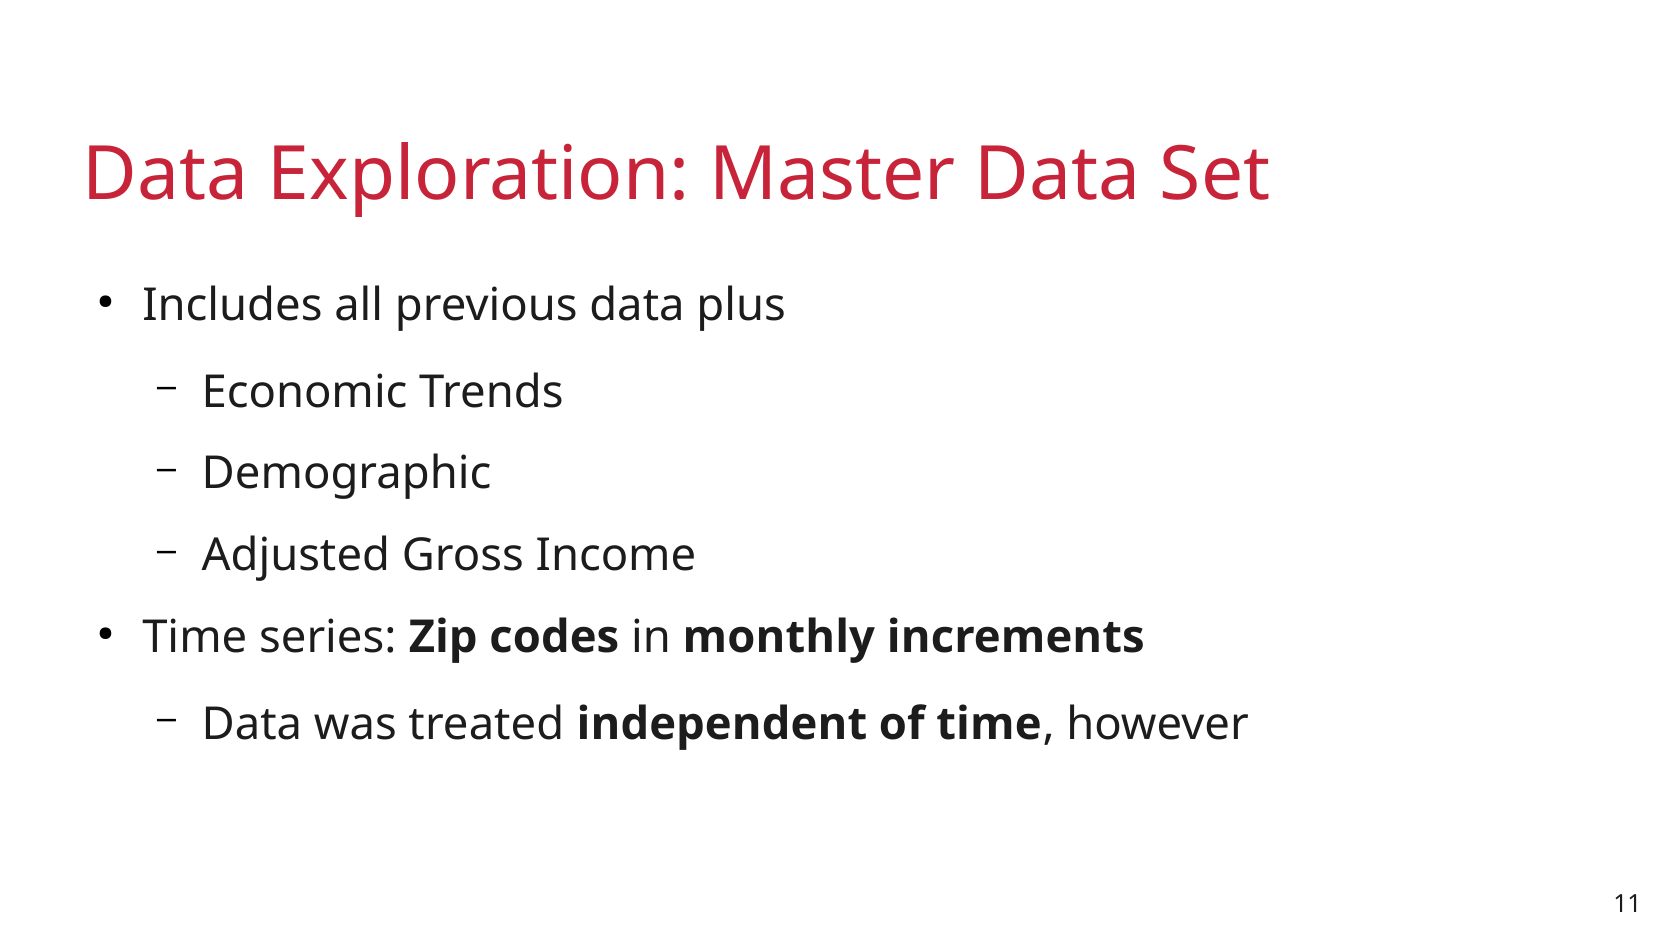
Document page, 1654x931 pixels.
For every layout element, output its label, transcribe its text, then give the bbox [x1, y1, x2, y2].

list Includes all previous data plus Economic Trends Demographic Adjusted Gross Income Time series: Zip codes in monthly increments Data was treated independent of time, however [82, 271, 1571, 758]
title Data Exploration: Master Data Set [82, 92, 1571, 249]
